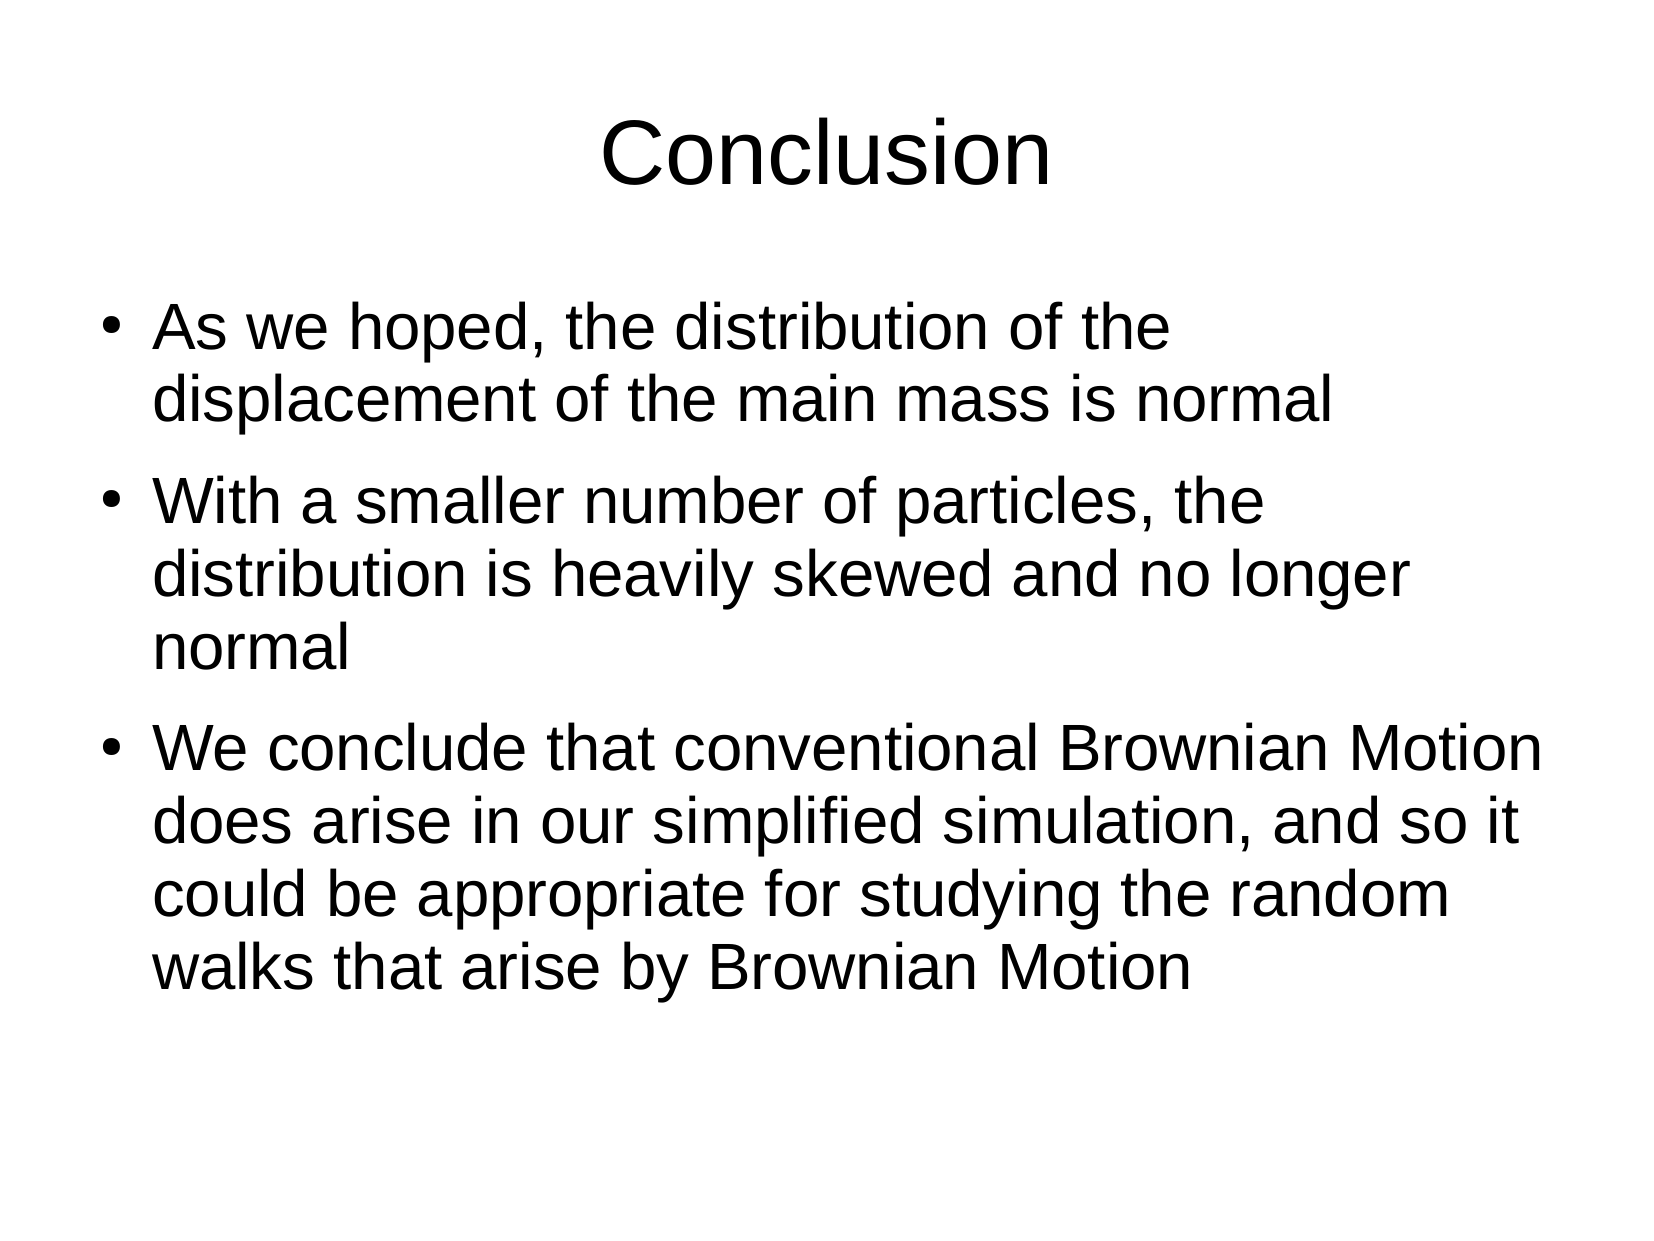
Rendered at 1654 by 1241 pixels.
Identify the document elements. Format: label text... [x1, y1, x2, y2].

list As we hoped, the distribution of the displacement of the main mass is normal With a smaller number of particles, the distribution is heavily skewed and no longer normal We conclude that conventional Brownian Motion does arise in our simplified simulation, and so it could be appropriate for studying the random walks that arise by Brownian Motion [82, 290, 1571, 1010]
title Conclusion [82, 49, 1571, 257]
